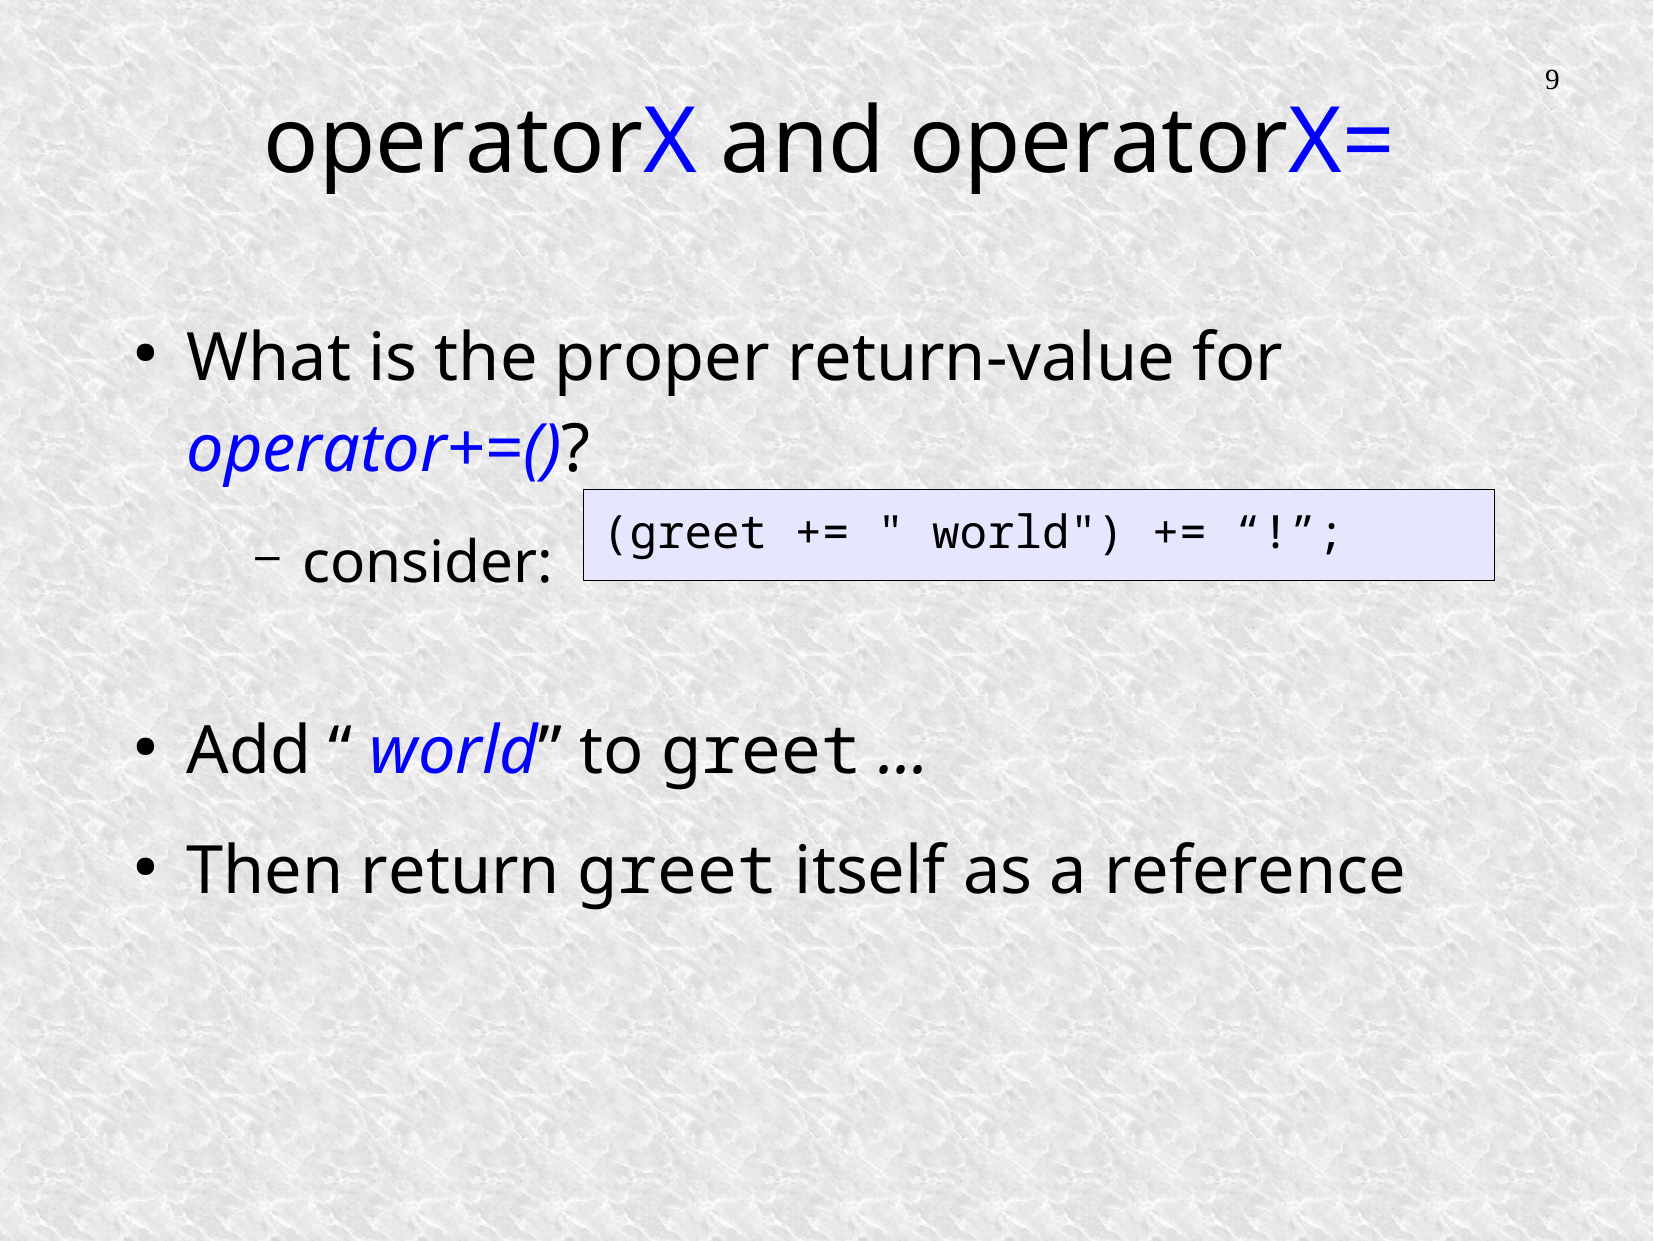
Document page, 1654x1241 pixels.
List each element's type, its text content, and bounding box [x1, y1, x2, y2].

picture [0, 0, 1654, 1241]
text_box (greet += " world") += “!”; [602, 499, 1455, 553]
list What is the proper return-value for operator+=()? consider: Add “ world” to greet ... Then return greet itself as a reference [115, 309, 1528, 1091]
title operatorX and operatorX= [123, 33, 1536, 241]
